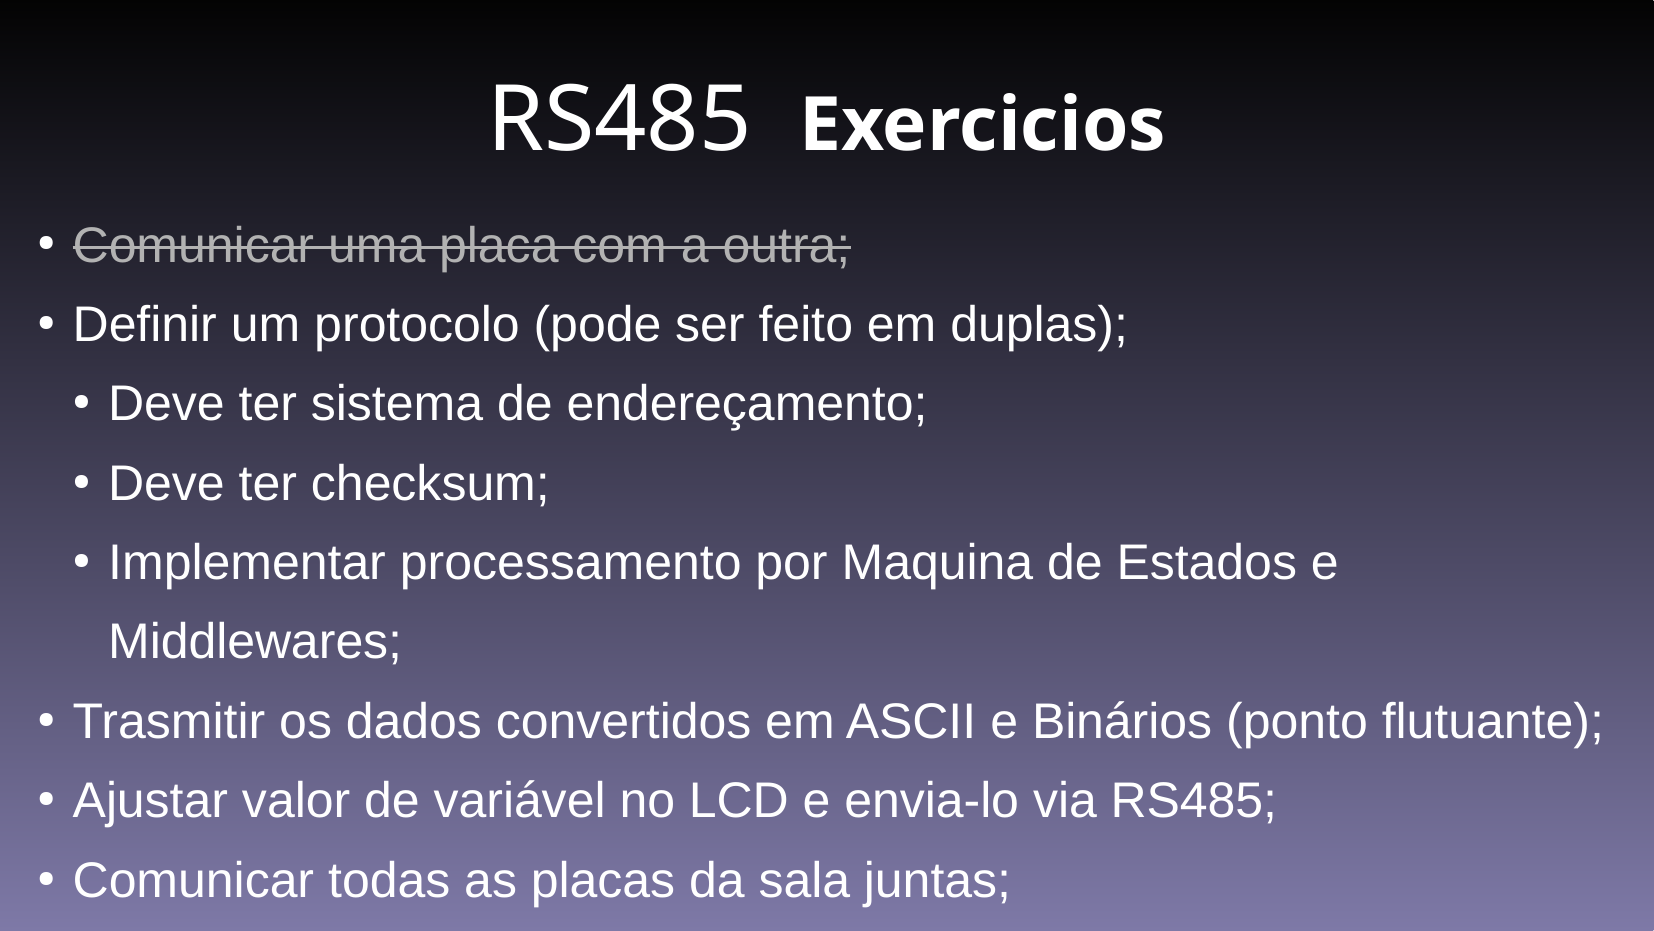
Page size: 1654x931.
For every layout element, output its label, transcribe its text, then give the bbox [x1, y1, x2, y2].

text_box Comunicar uma placa com a outra; Definir um protocolo (pode ser feito em duplas); Deve ter sistema de endereçamento; Deve ter checksum; Implementar processamento por Maquina de Estados e Middlewares; Trasmitir os dados convertidos em ASCII e Binários (ponto flutuante); Ajustar valor de variável no LCD e envia-lo via RS485; Comunicar todas as placas da sala juntas; [22, 209, 1621, 931]
title RS485 Exercicios [82, 37, 1571, 193]
